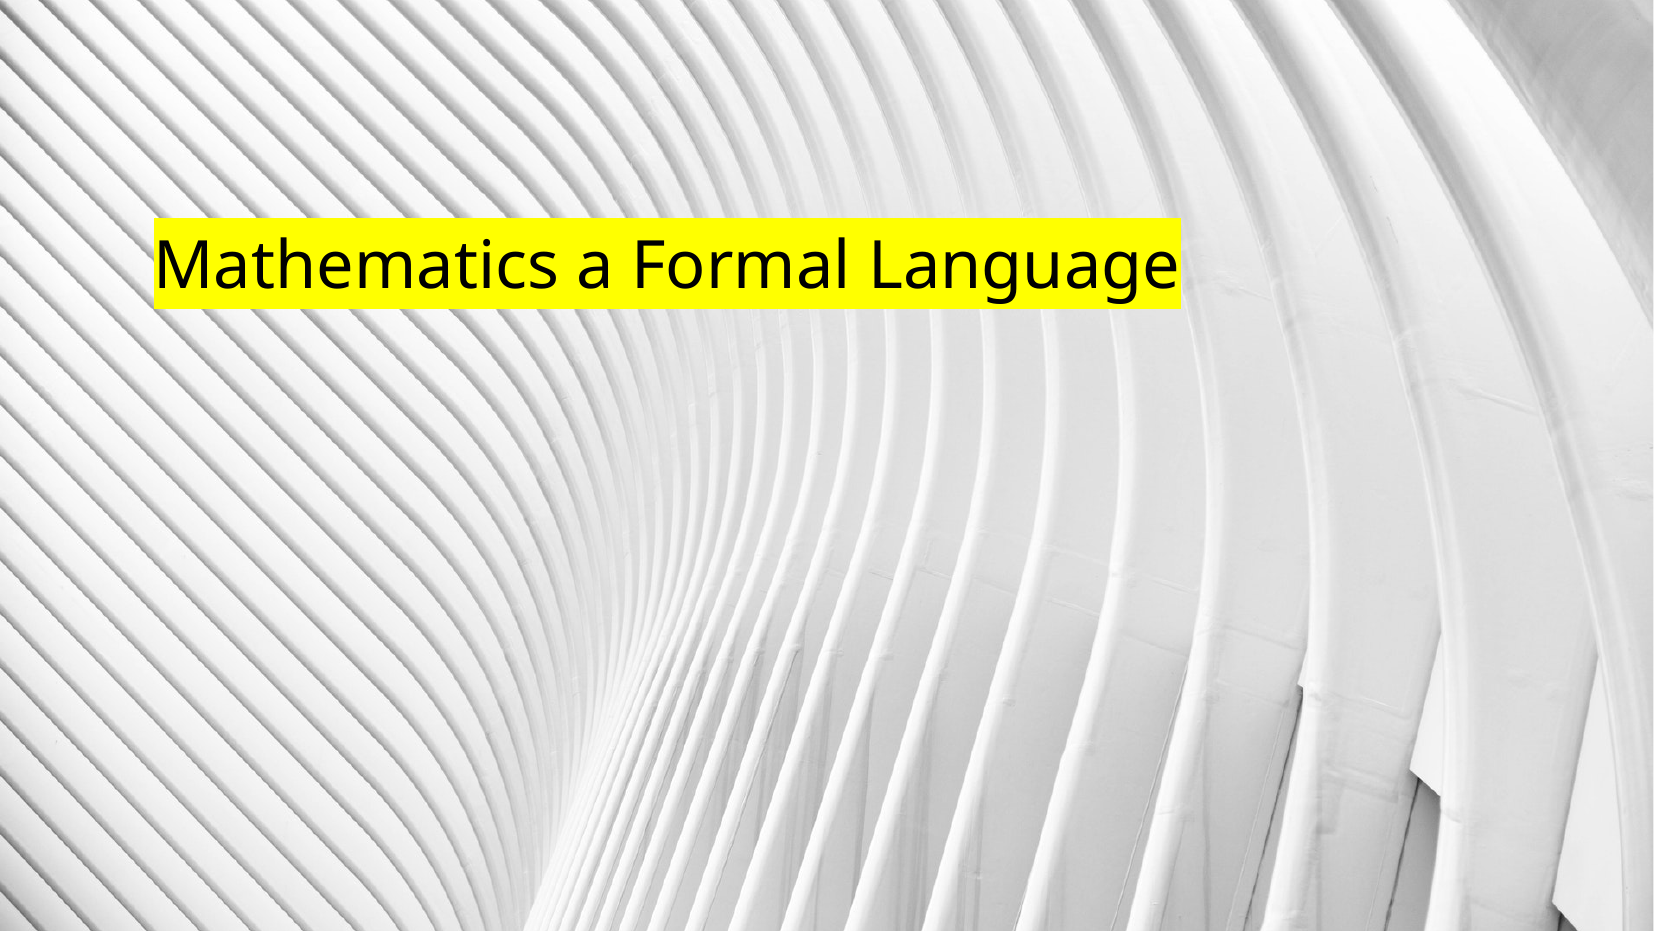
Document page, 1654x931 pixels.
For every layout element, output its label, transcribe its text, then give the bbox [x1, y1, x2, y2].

list Mathematics a Formal Language [82, 217, 1571, 758]
picture [0, 0, 1654, 931]
